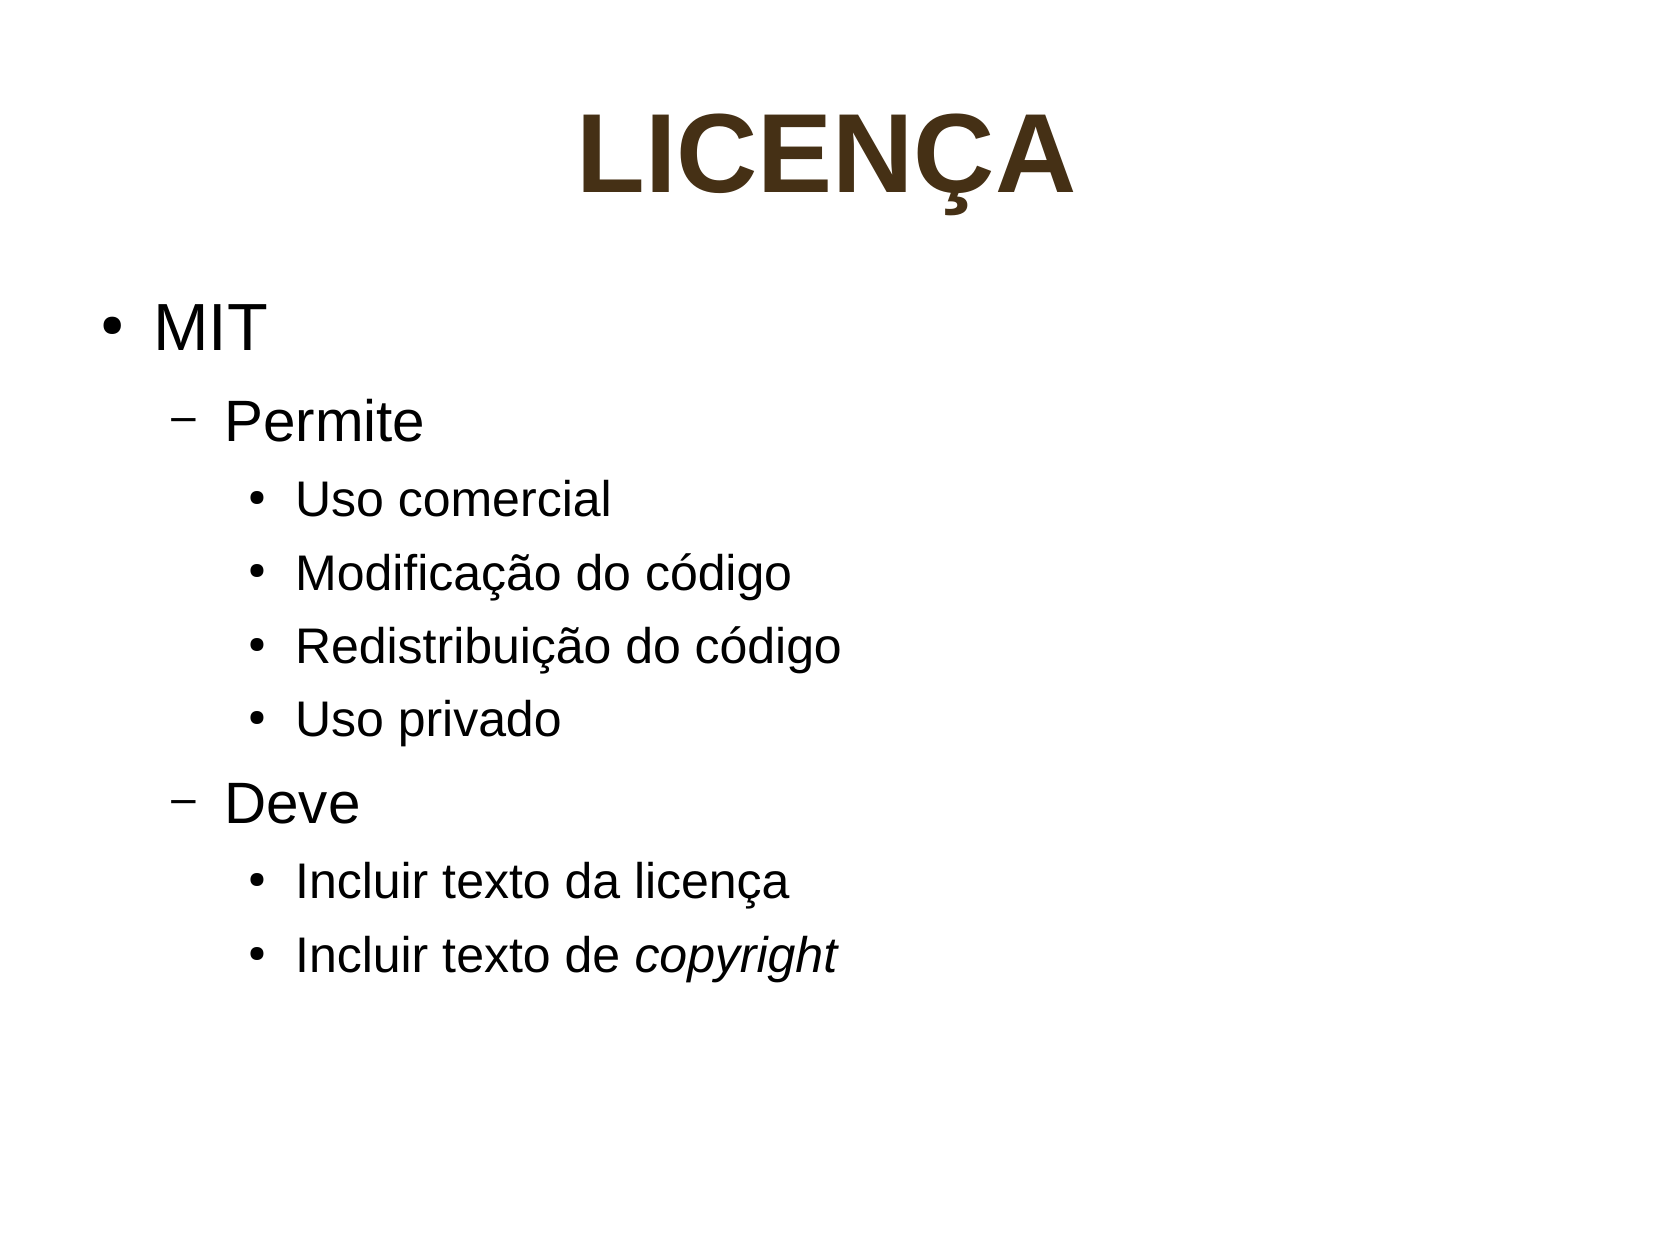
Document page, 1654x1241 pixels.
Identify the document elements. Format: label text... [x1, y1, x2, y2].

title LICENÇA [82, 49, 1571, 257]
list MIT Permite Uso comercial Modificação do código Redistribuição do código Uso privado Deve Incluir texto da licença Incluir texto de copyright [82, 290, 1571, 1010]
